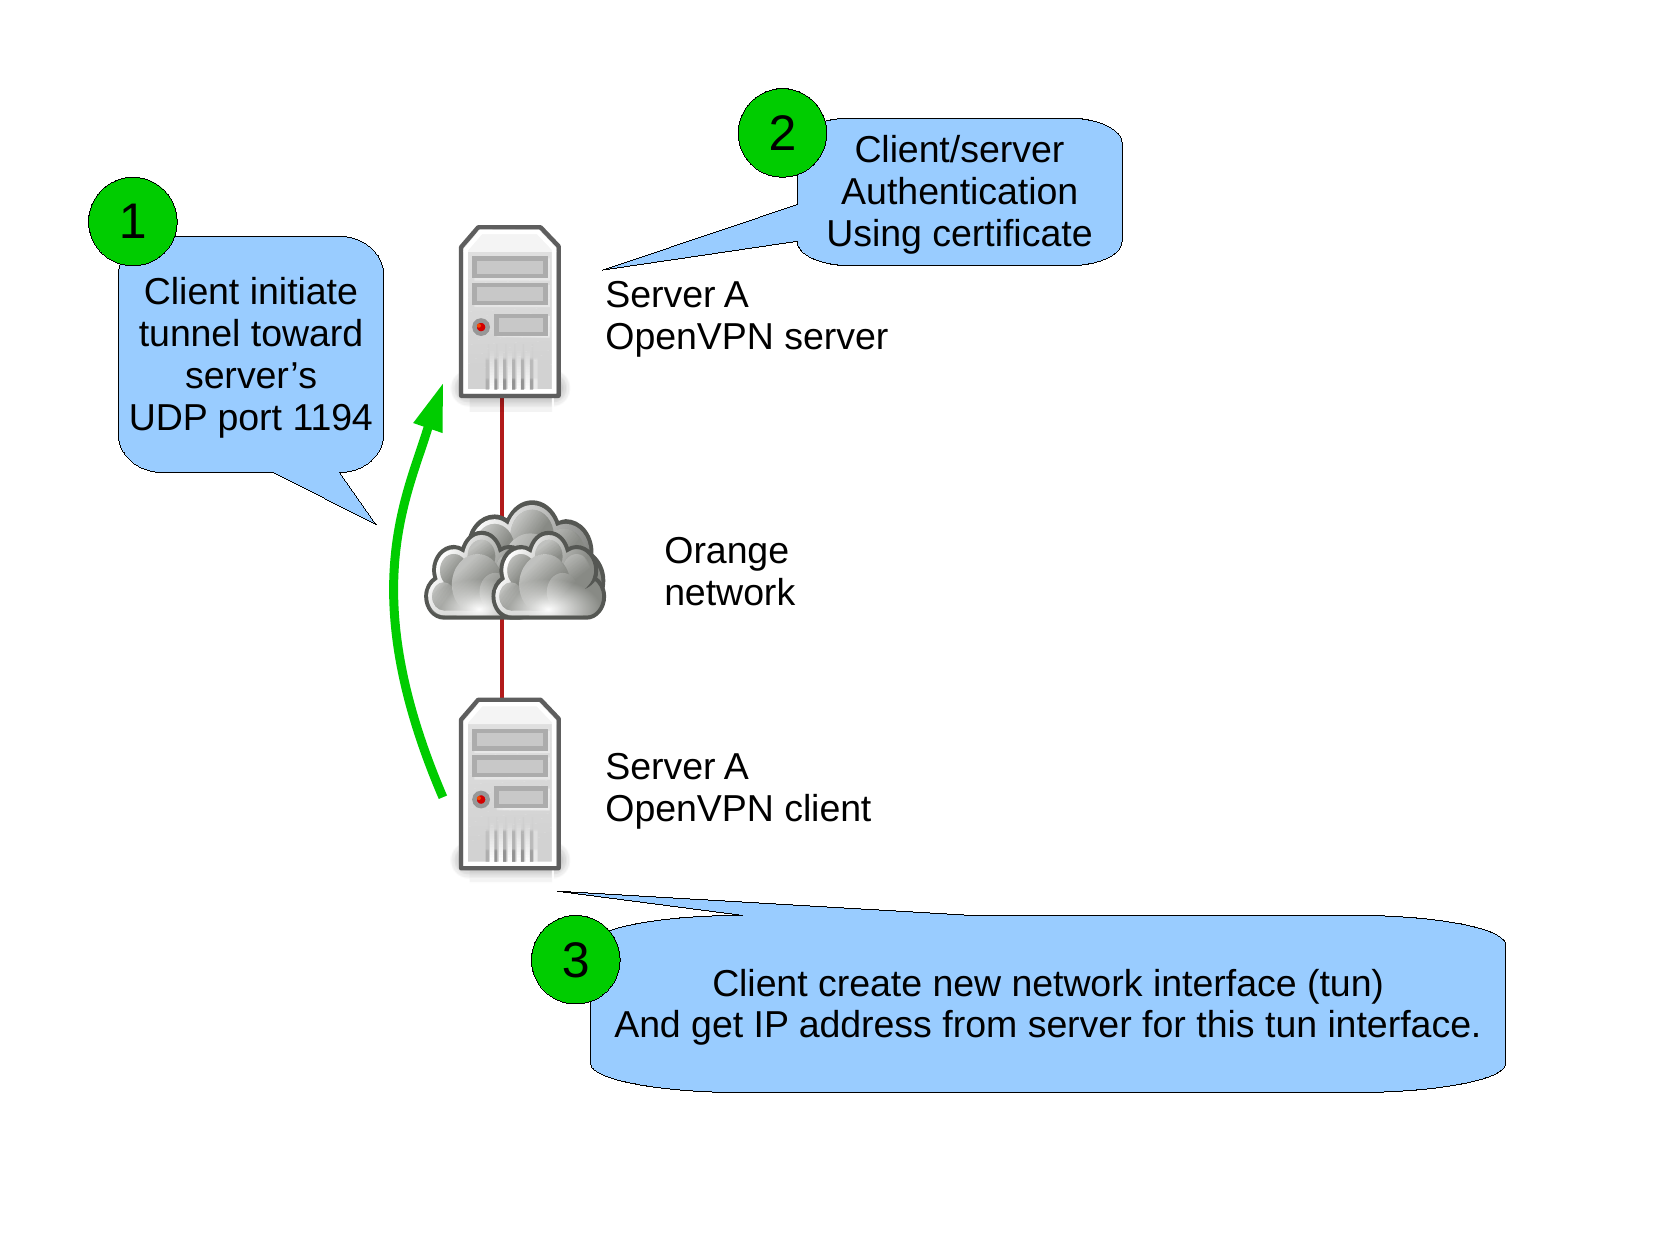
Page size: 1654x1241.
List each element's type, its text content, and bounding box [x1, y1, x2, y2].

text_box Server A OpenVPN server [615, 265, 1004, 365]
text_box Client create new network interface (tun) And get IP address from server for this tun interface. [557, 891, 1506, 1093]
text_box Client initiate tunnel toward server’s UDP port 1194 [118, 236, 384, 525]
text_box 1 [88, 177, 178, 266]
picture [413, 684, 615, 886]
text_box Orange network [649, 522, 827, 622]
text_box 3 [531, 915, 621, 1004]
picture [413, 211, 615, 414]
text_box Server A OpenVPN client [590, 738, 1004, 837]
text_box Client/server Authentication Using certificate [602, 118, 1123, 271]
picture [413, 472, 615, 674]
text_box 2 [738, 88, 827, 178]
